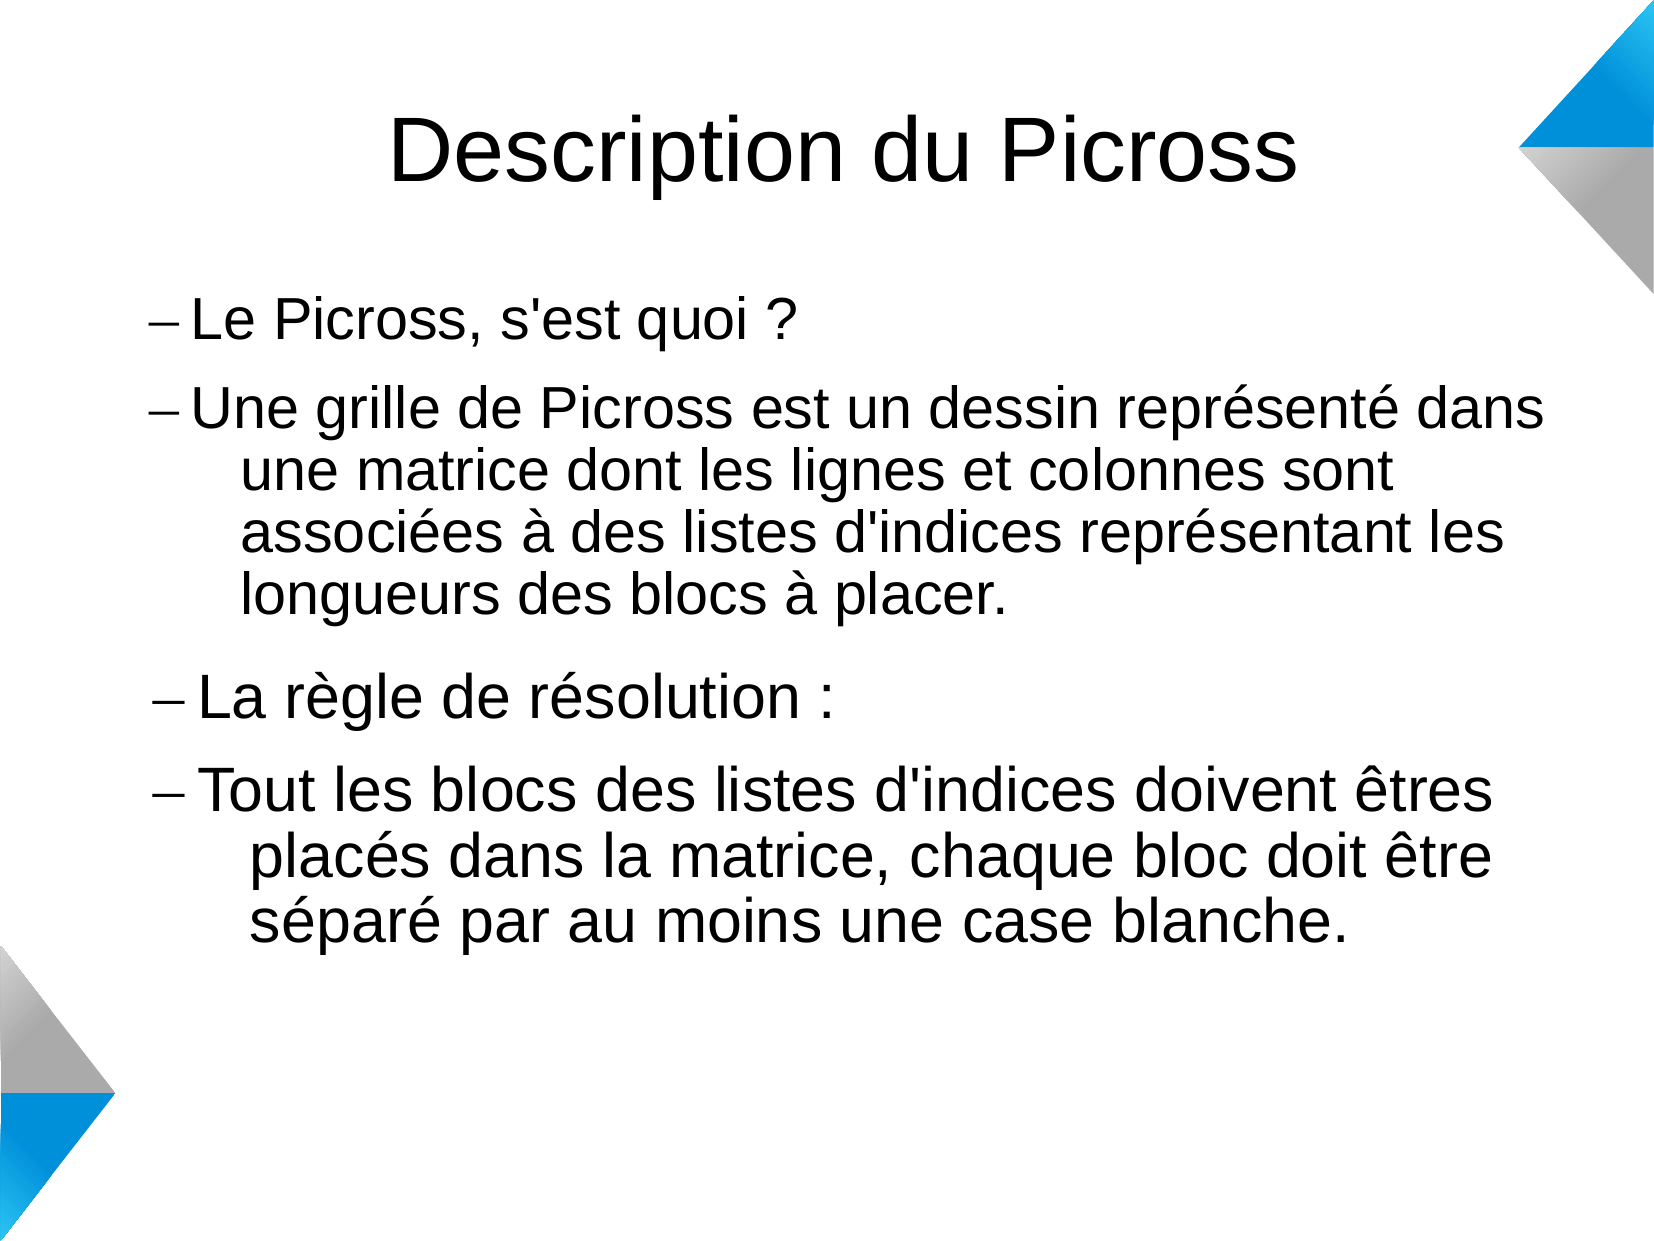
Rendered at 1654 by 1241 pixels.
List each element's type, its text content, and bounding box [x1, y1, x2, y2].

list Le Picross, s'est quoi ? Une grille de Picross est un dessin représenté dans une matrice dont les lignes et colonnes sont associées à des listes d'indices représentant les longueurs des blocs à placer. [82, 290, 1571, 633]
title Description du Picross [82, 49, 1571, 257]
list La règle de résolution : Tout les blocs des listes d'indices doivent êtres placés dans la matrice, chaque bloc doit être séparé par au moins une case blanche. [82, 665, 1571, 1009]
